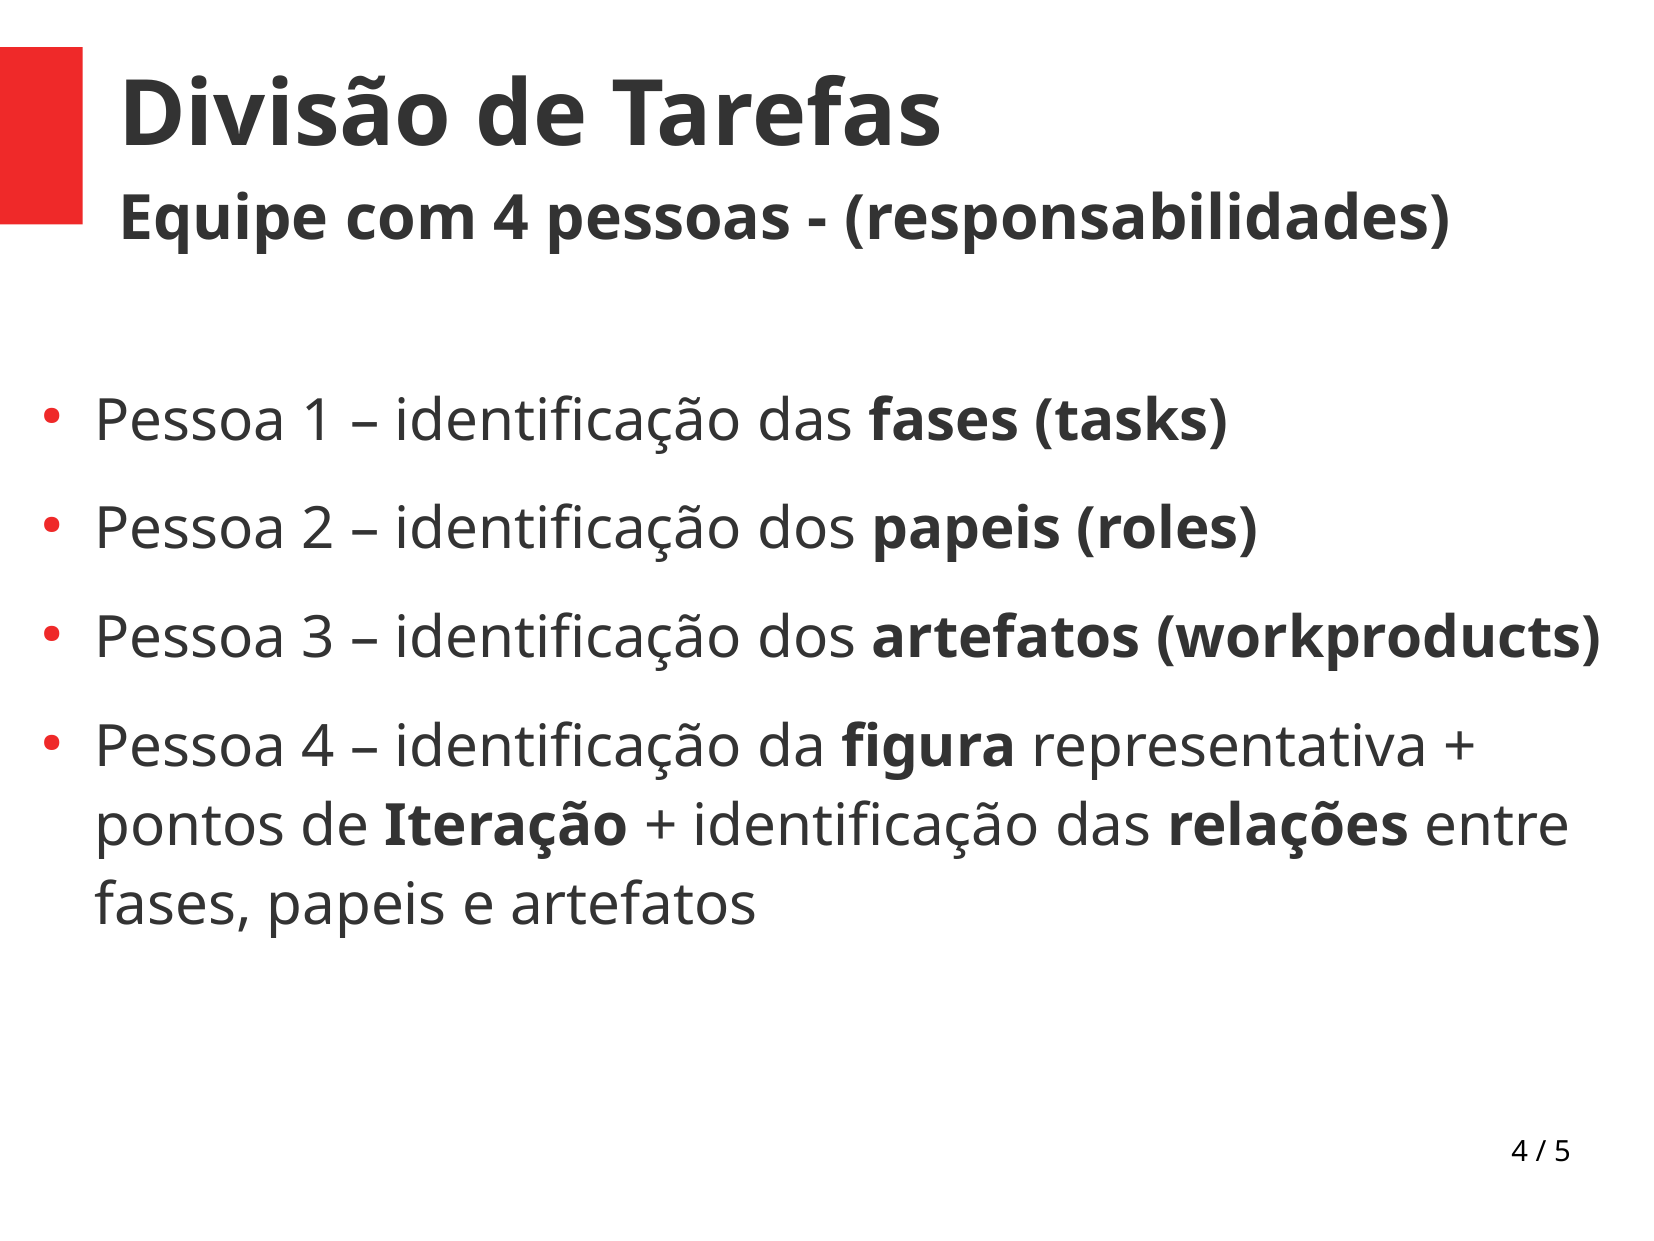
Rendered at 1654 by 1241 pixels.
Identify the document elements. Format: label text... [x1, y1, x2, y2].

title Divisão de Tarefas Equipe com 4 pessoas - (responsabilidades) [118, 48, 1571, 258]
list Pessoa 1 – identificação das fases (tasks) Pessoa 2 – identificação dos papeis (roles) Pessoa 3 – identificação dos artefatos (workproducts) Pessoa 4 – identificação da figura representativa + pontos de Iteração + identificação das relações entre fases, papeis e artefatos [23, 377, 1630, 1205]
